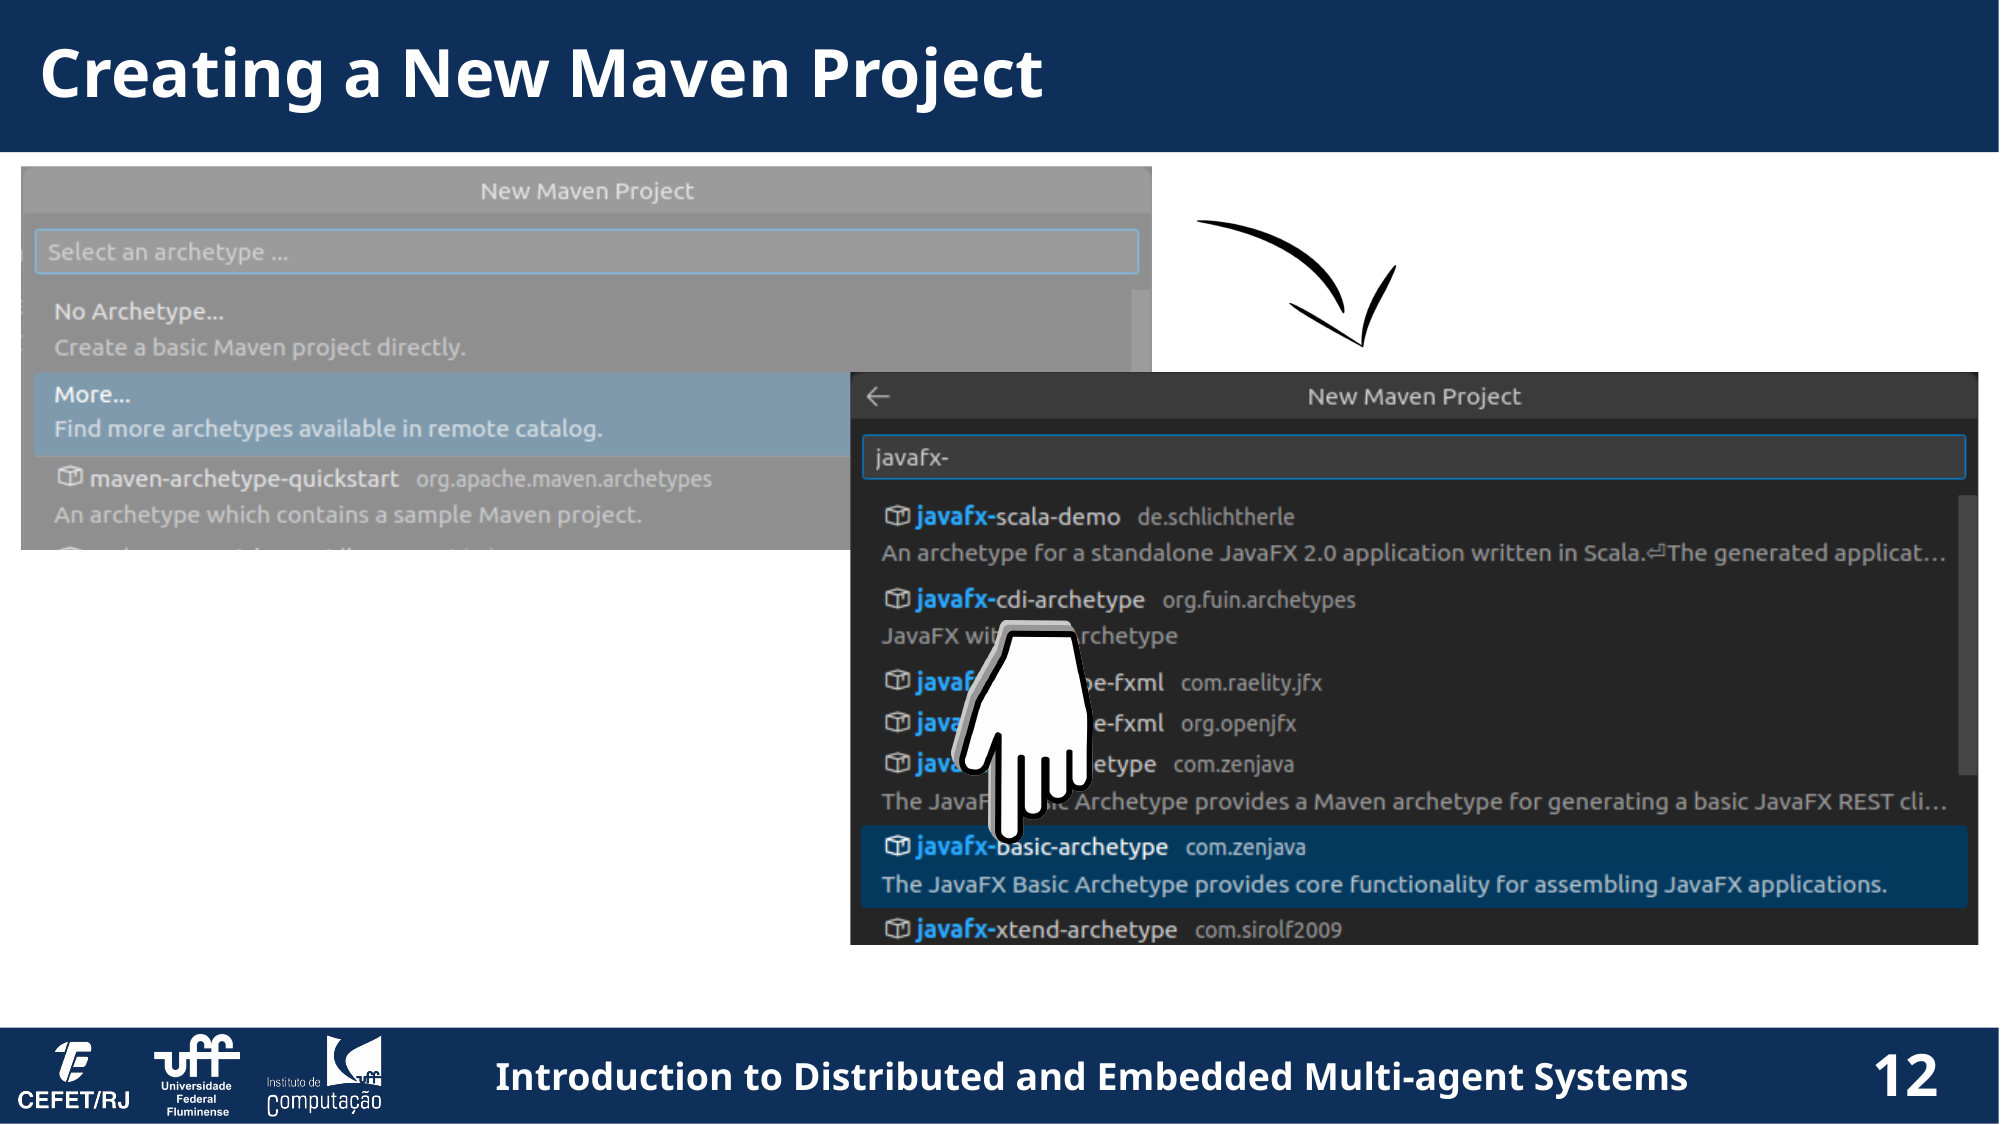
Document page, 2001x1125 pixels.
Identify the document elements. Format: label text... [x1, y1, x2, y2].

picture [21, 165, 1979, 945]
picture [265, 1033, 383, 1117]
picture [18, 1021, 129, 1125]
picture [1195, 147, 1418, 359]
text_box Creating a New Maven Project [25, 23, 1999, 119]
picture [153, 1033, 241, 1121]
